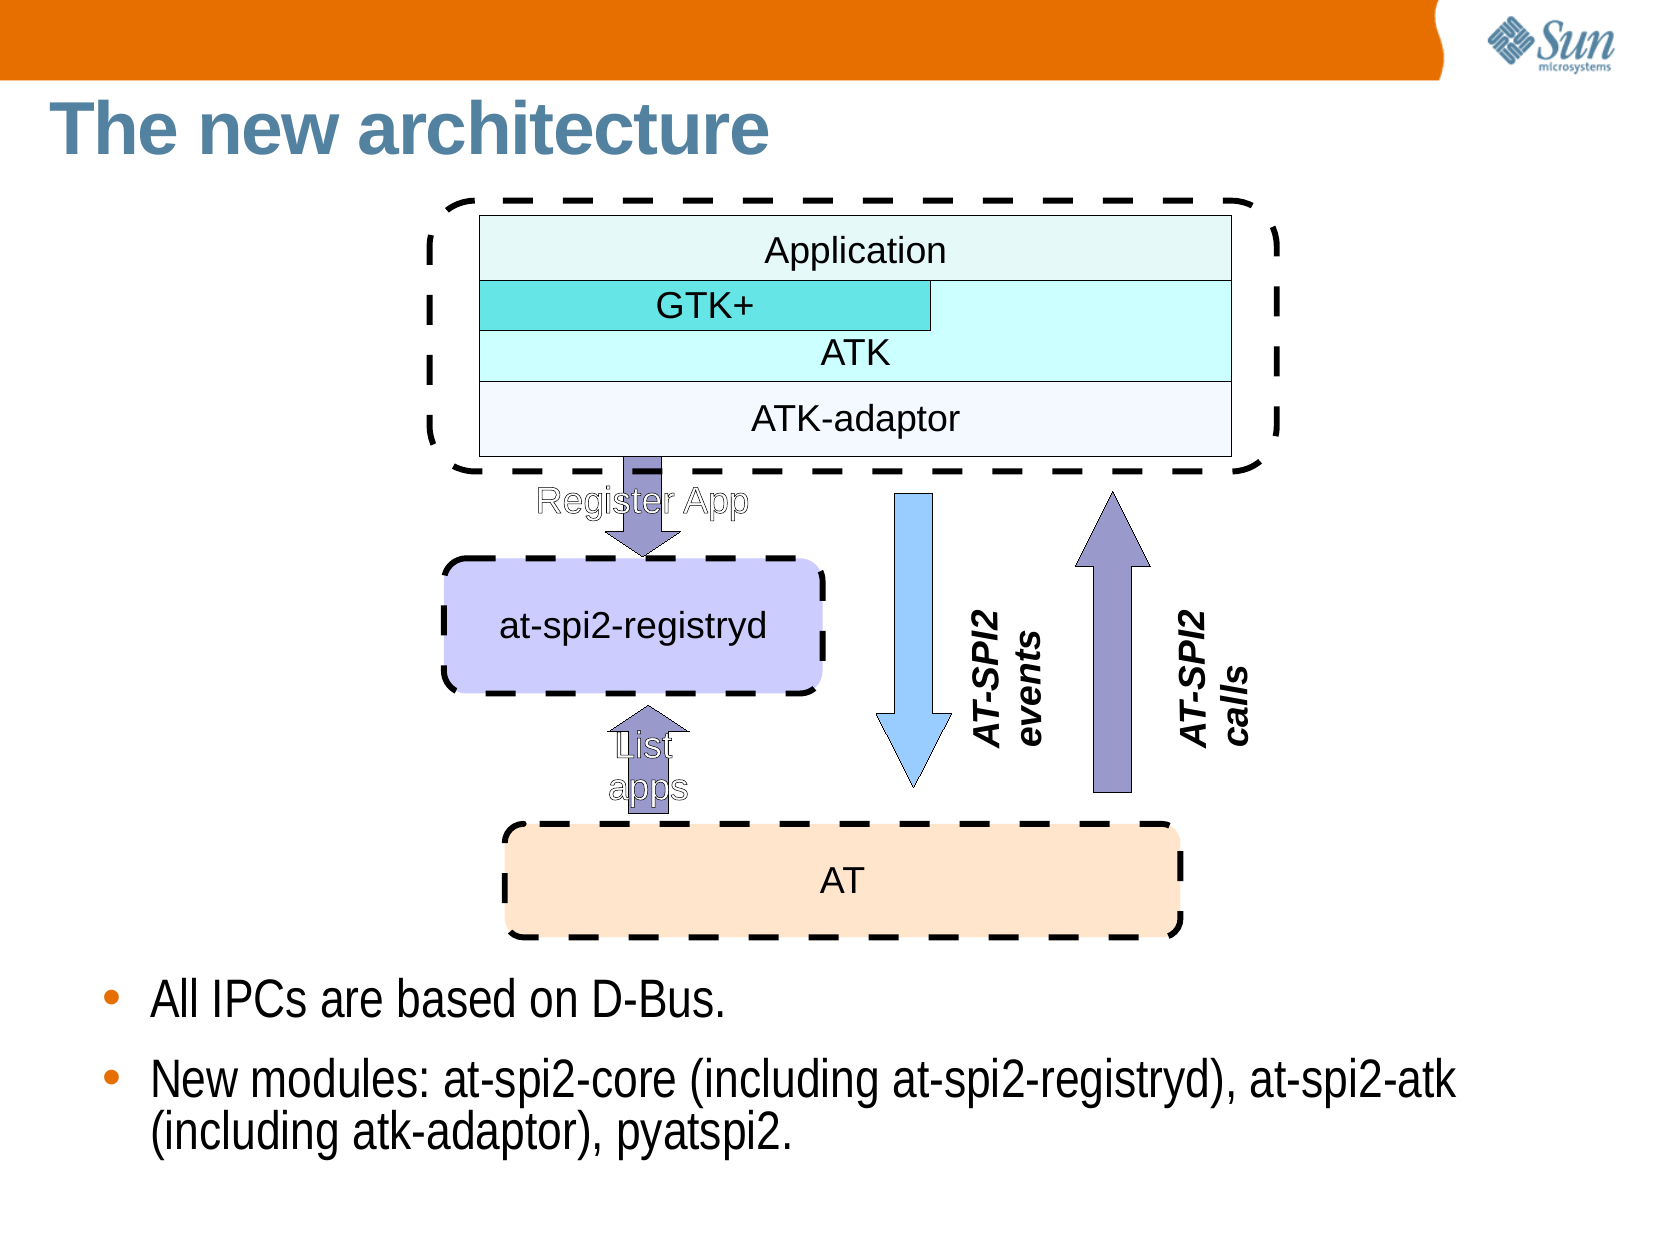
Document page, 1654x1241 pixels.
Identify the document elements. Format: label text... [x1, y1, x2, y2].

text_box ATK-adaptor [479, 382, 1232, 457]
text_box GTK+ [479, 280, 931, 331]
text_box [876, 493, 952, 788]
text_box Register App [605, 456, 681, 557]
title The new architecture [49, 94, 1538, 188]
text_box at-spi2-registryd [443, 558, 823, 694]
picture [0, 0, 1654, 83]
text_box ATK [479, 280, 1232, 382]
text_box Application [479, 215, 1232, 280]
text_box AT [504, 823, 1181, 938]
text_box List apps [607, 705, 690, 814]
list All IPCs are based on D-Bus. New modules: at-spi2-core (including at-spi2-registryd), at-spi2-atk (including atk-adaptor), pyatspi2. [82, 974, 1571, 1231]
text_box AT-SPI2 calls [1160, 522, 1309, 764]
text_box AT-SPI2 events [954, 522, 1103, 764]
text_box [1093, 491, 1151, 793]
